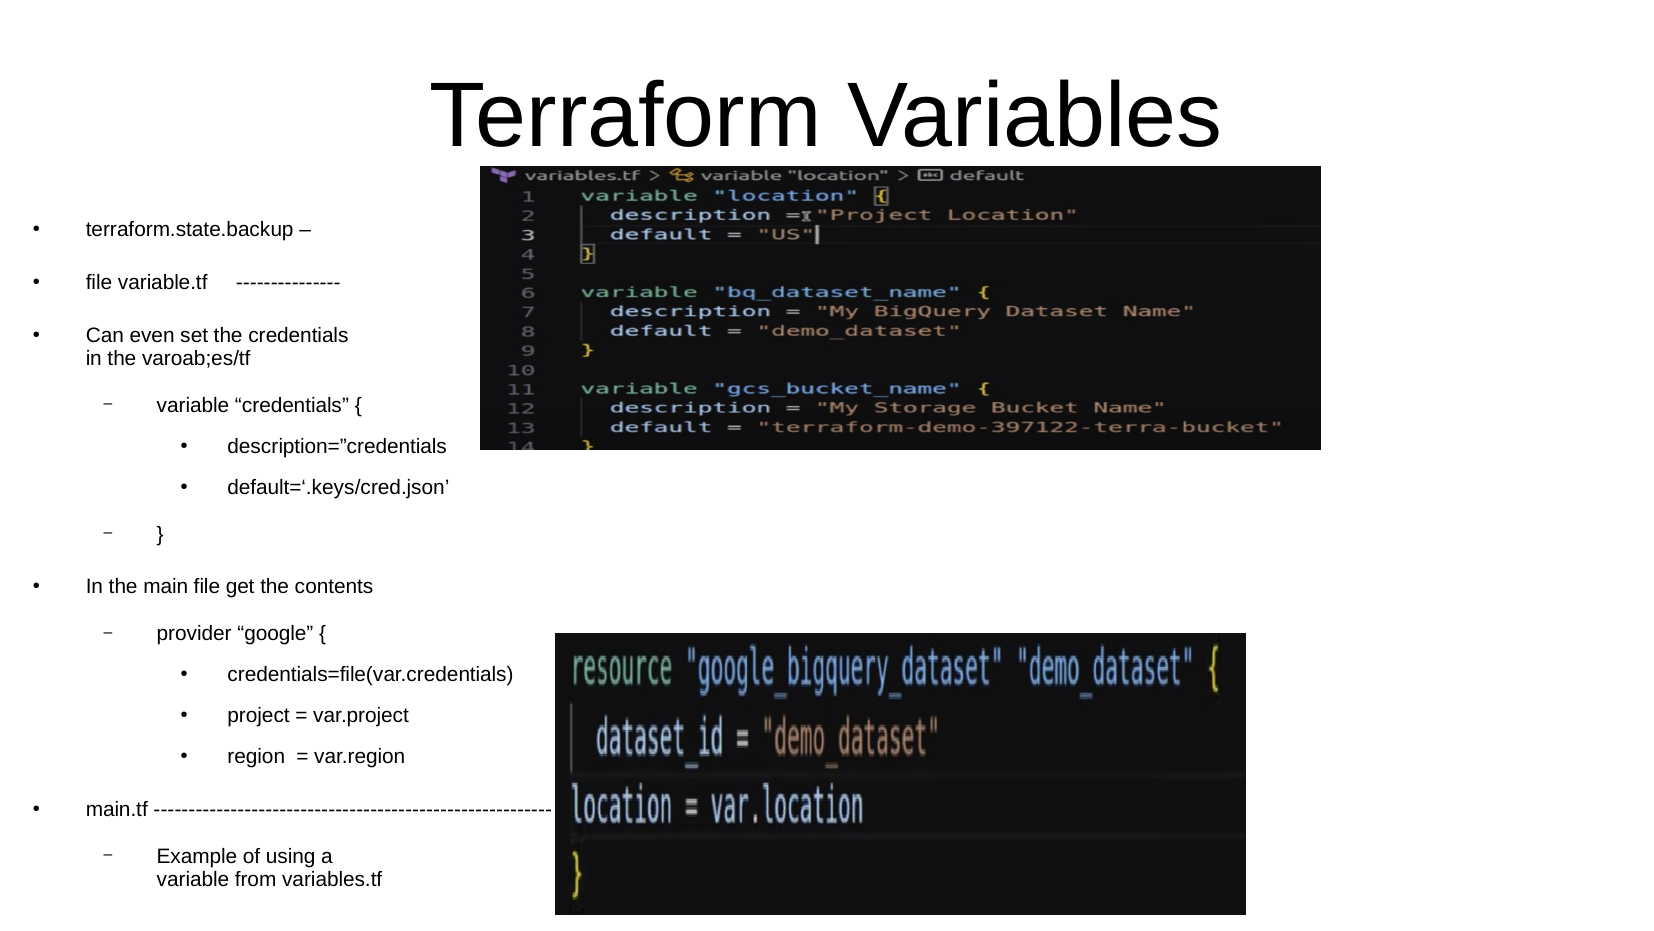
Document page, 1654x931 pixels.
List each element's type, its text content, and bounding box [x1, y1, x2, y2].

picture [480, 166, 1321, 451]
list terraform.state.backup – file variable.tf --------------- Can even set the credentials in the varoab;es/tf variable “credentials” { description=”credentials default=‘.keys/cred.json’ } In the main file get the contents provider “google” { credentials=file(var.credentials) project = var.project region = var.region main.tf --------------------------------------------------------- Example of using a variable from variables.tf [15, 217, 1571, 916]
title Terraform Variables [82, 37, 1571, 193]
picture [555, 633, 1246, 916]
